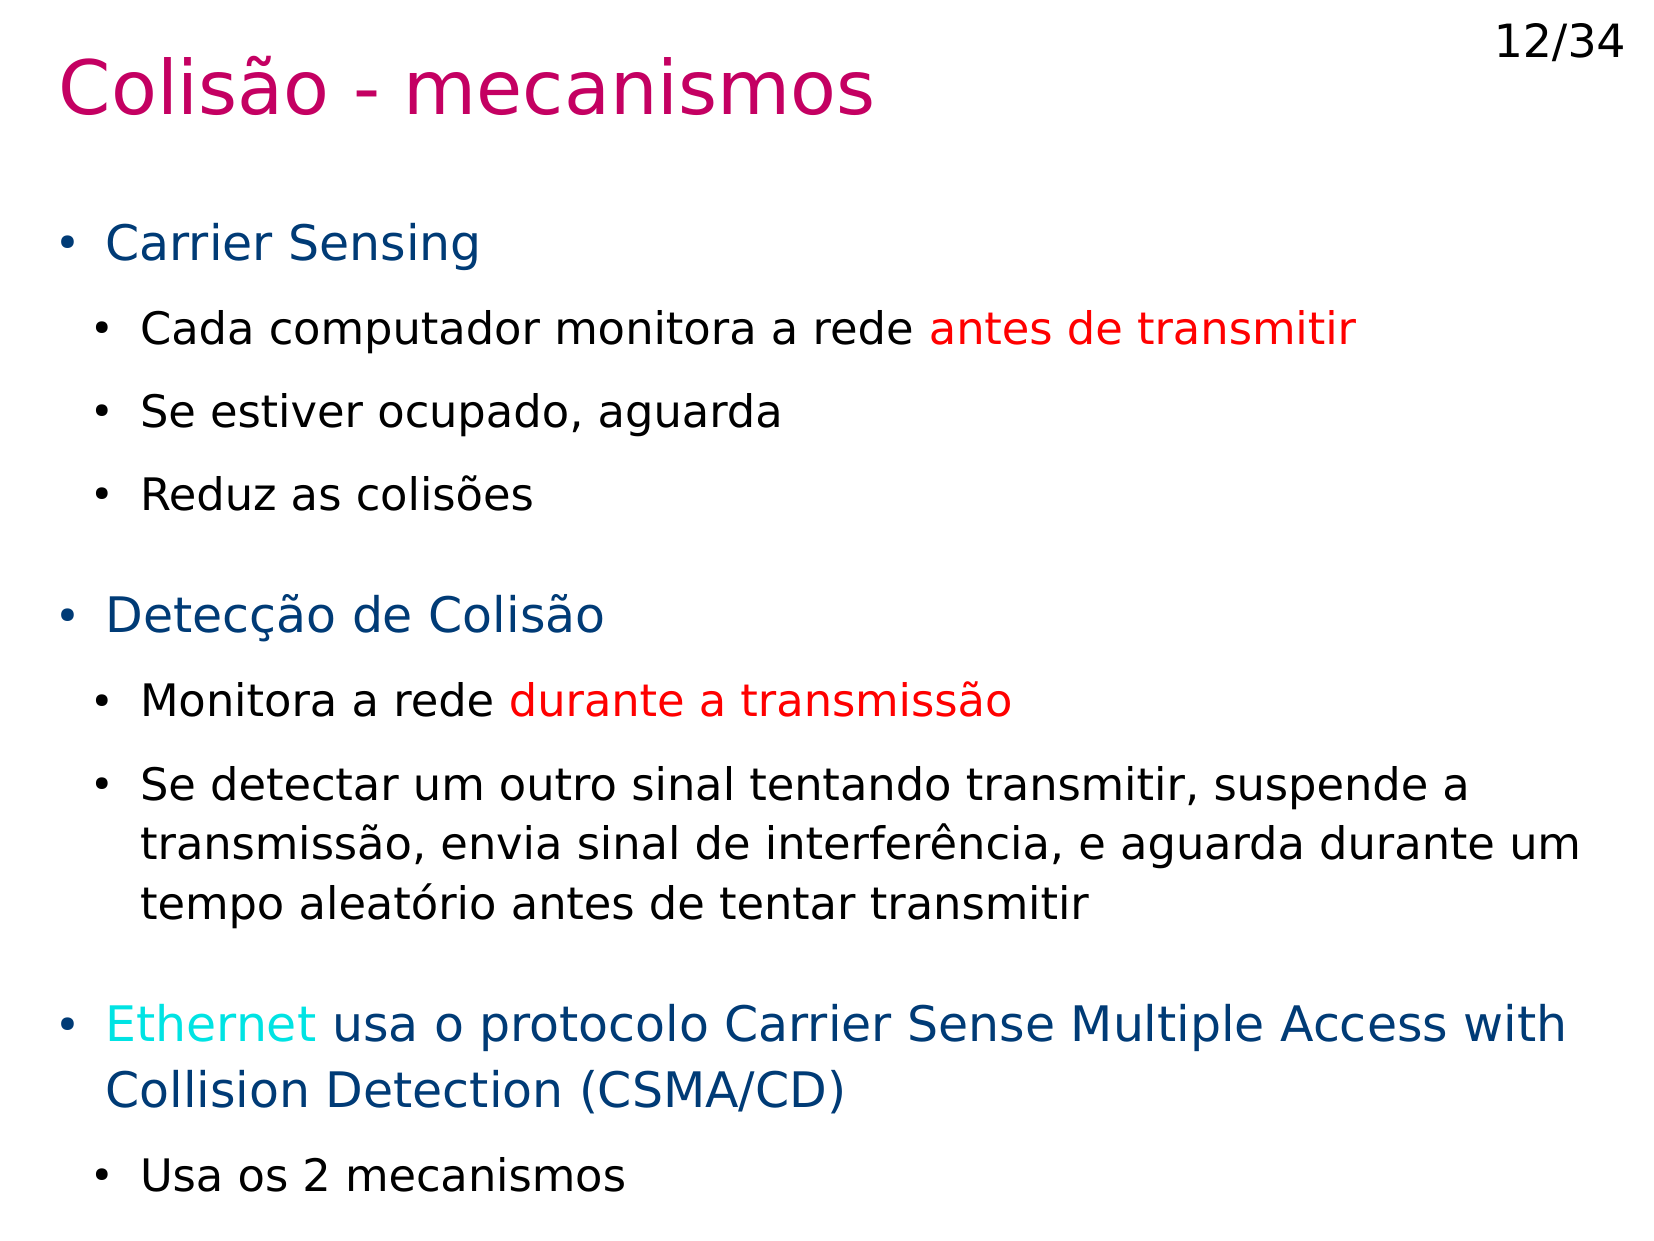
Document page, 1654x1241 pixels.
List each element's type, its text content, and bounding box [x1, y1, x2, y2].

title Colisão - mecanismos [59, 29, 1625, 148]
list Carrier Sensing Cada computador monitora a rede antes de transmitir Se estiver ocupado, aguarda Reduz as colisões Detecção de Colisão Monitora a rede durante a transmissão Se detectar um outro sinal tentando transmitir, suspende a transmissão, envia sinal de interferência, e aguarda durante um tempo aleatório antes de tentar transmitir Ethernet usa o protocolo Carrier Sense Multiple Access with Collision Detection (CSMA/CD) Usa os 2 mecanismos [59, 206, 1625, 1211]
